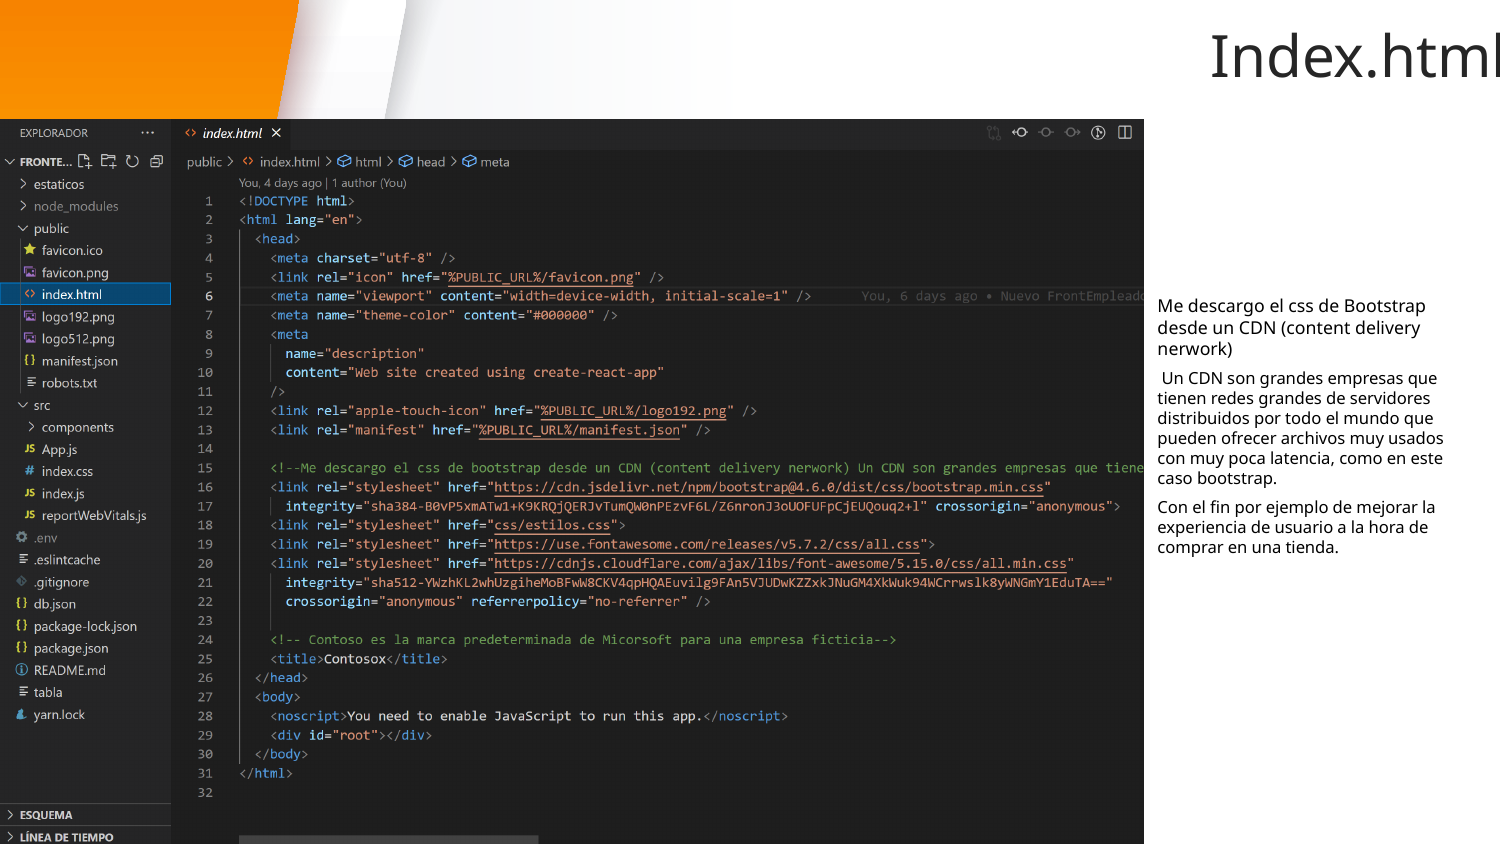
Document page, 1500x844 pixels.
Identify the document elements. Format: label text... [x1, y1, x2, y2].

text_box Me descargo el css de Bootstrap desde un CDN (content delivery nerwork) Un CDN son grandes empresas que tienen redes grandes de servidores distribuidos por todo el mundo que pueden ofrecer archivos muy usados con muy poca latencia, como en este caso bootstrap. Con el fin por ejemplo de mejorar la experiencia de usuario a la hora de comprar en una tienda. [1144, 295, 1477, 561]
text_box Index.html [1210, 0, 1500, 118]
picture [0, 119, 1144, 844]
